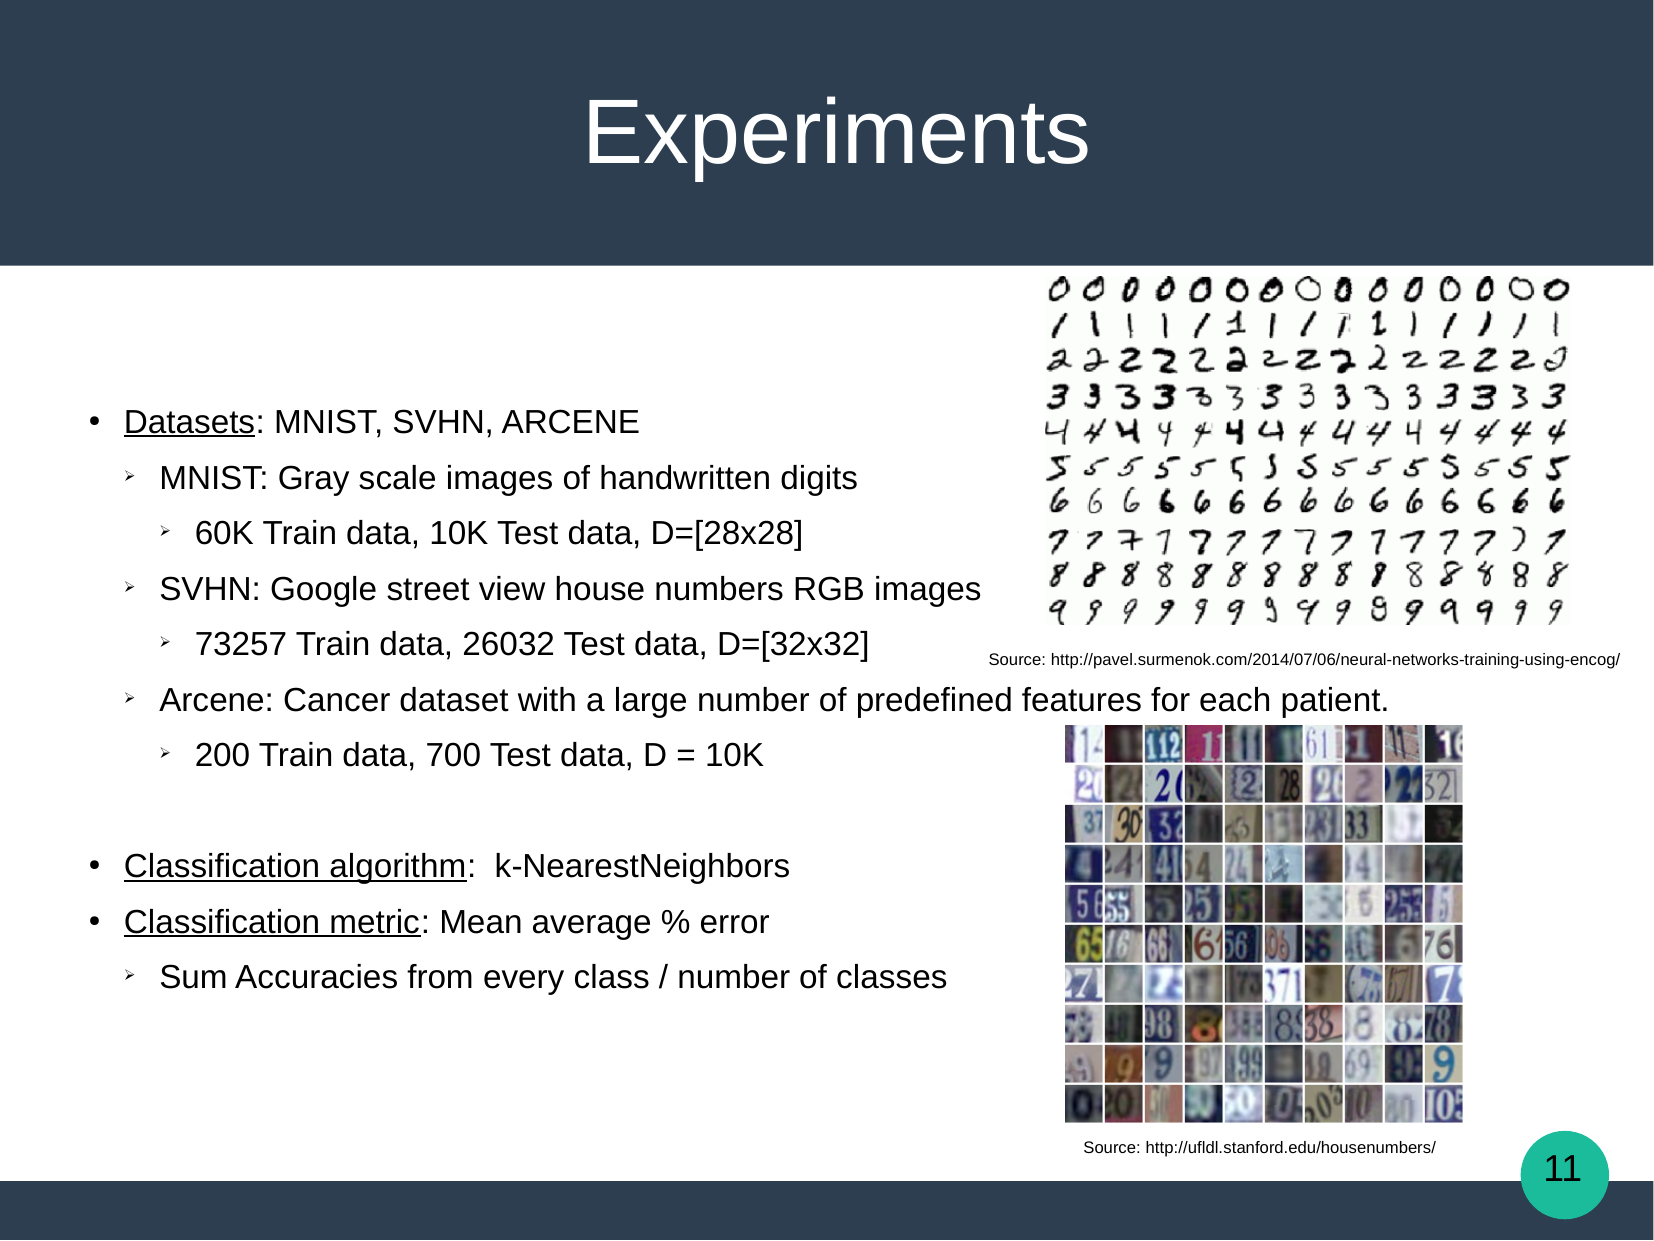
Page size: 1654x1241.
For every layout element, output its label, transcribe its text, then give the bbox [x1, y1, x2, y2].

picture [1065, 725, 1465, 1125]
text_box <number> [1528, 1140, 1654, 1223]
title Experiments [69, 52, 1606, 211]
text_box Source: http://pavel.surmenok.com/2014/07/06/neural-networks-training-using-encog/ [1020, 645, 1591, 676]
picture [1045, 276, 1571, 625]
subtitle Datasets: MNIST, SVHN, ARCENE MNIST: Gray scale images of handwritten digits 60K Train data, 10K Test data, D=[28x28] SVHN: Google street view house numbers RGB images 73257 Train data, 26032 Test data, D=[32x32] Arcene: Cancer dataset with a large number of predefined features for each patient. 200 Train data, 700 Test data, D = 10K Classification algorithm: k-NearestNeighbors Classification metric: Mean average % error Sum Accuracies from every class / number of classes [88, 324, 1577, 1057]
text_box Source: http://ufldl.stanford.edu/housenumbers/ [1020, 1125, 1501, 1171]
